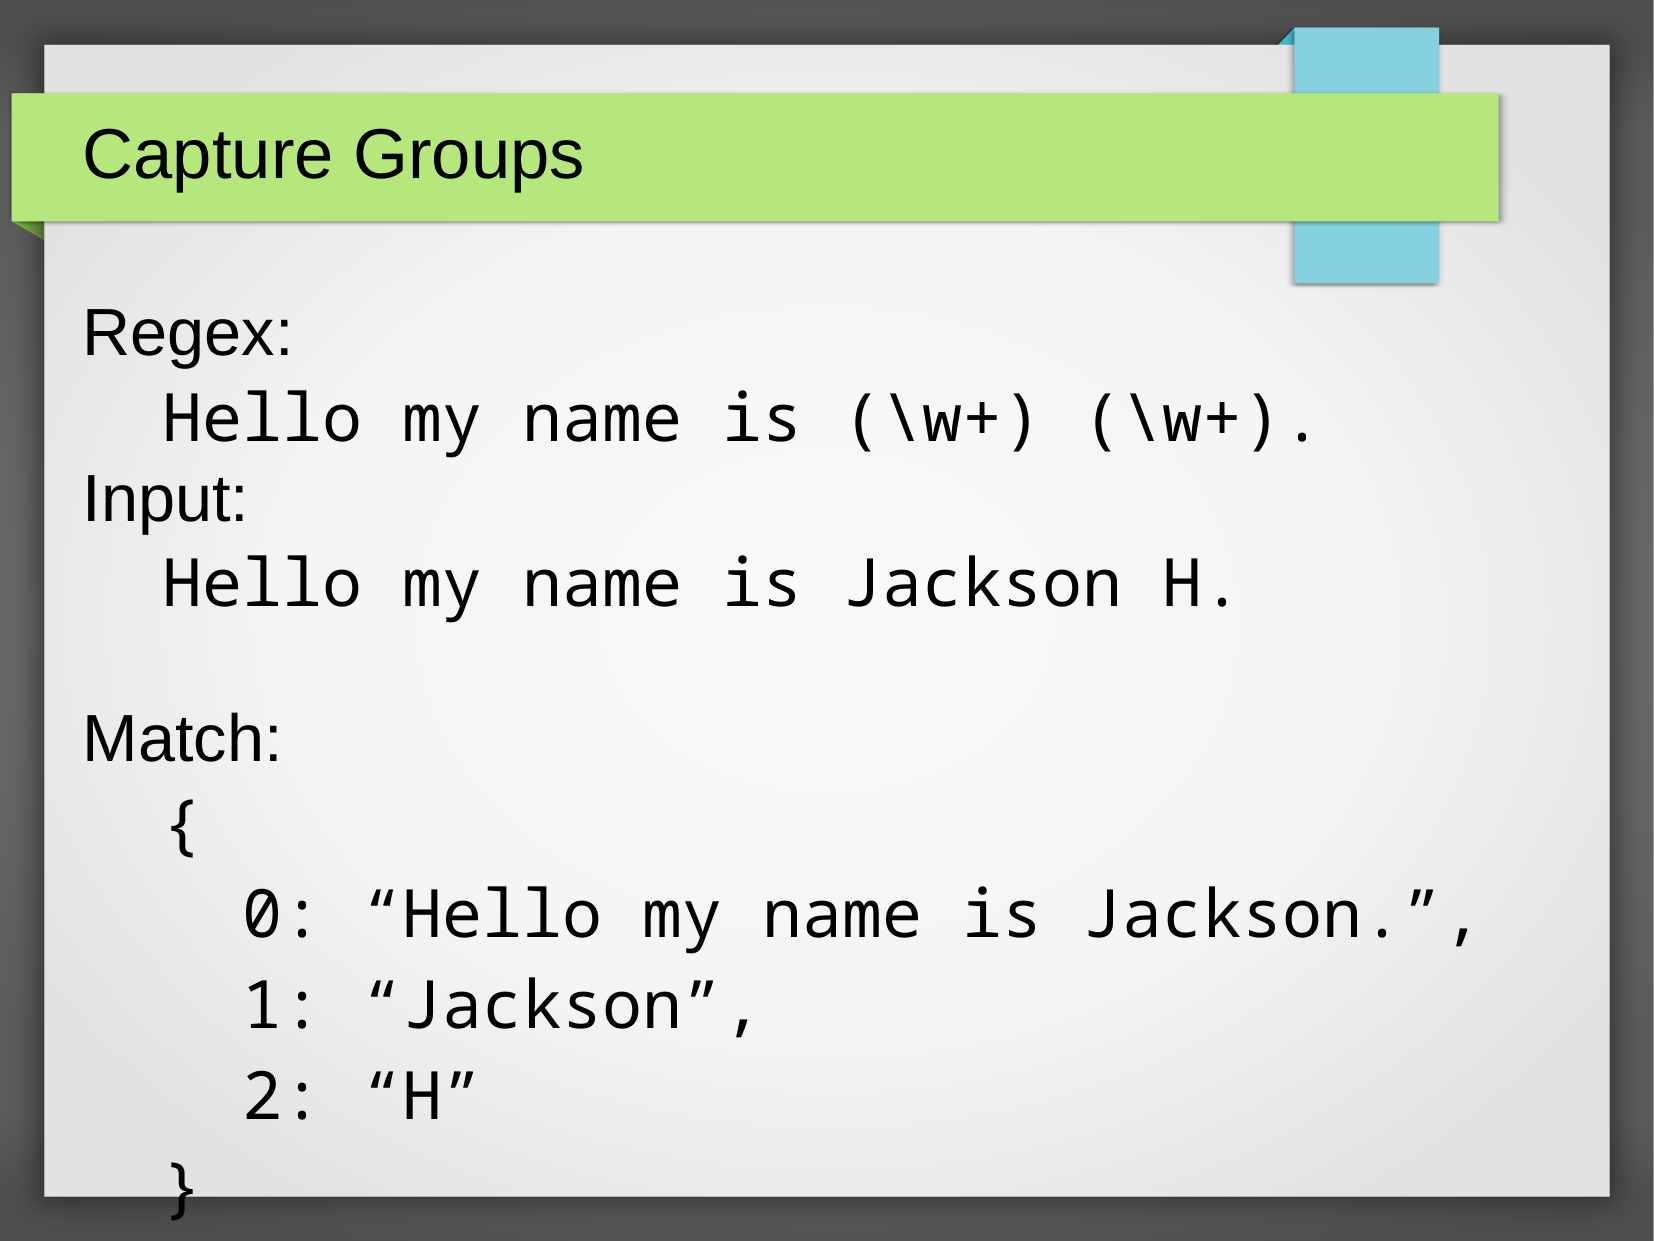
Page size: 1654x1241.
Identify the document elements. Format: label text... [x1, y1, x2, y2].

title Capture Groups [82, 94, 1264, 213]
picture [0, 0, 1654, 1241]
subtitle Regex: Hello my name is (\w+) (\w+). Input: Hello my name is Jackson H. Match: { 0: “Hello my name is Jackson.”, 1: “Jackson”, 2: “H” } [82, 295, 1571, 1139]
